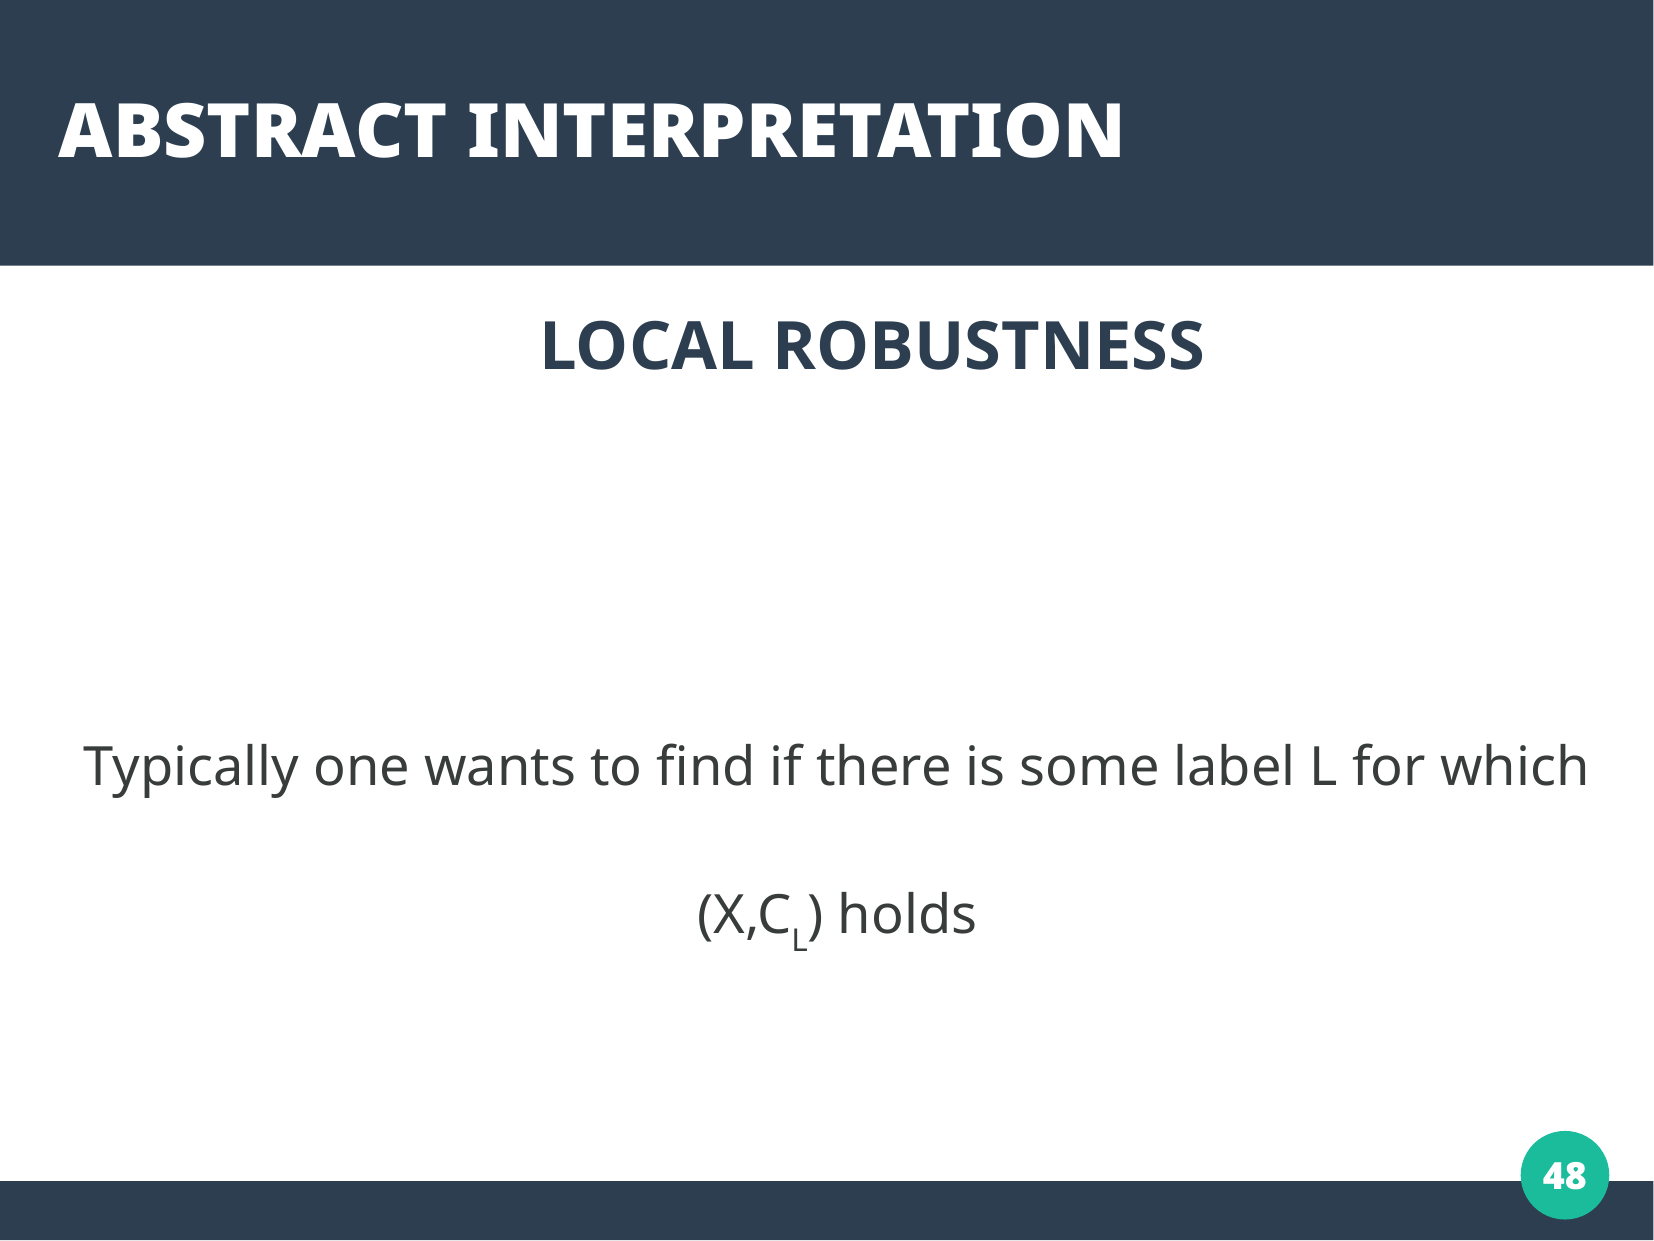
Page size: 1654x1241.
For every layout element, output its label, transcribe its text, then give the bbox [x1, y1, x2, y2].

title ABSTRACT INTERPRETATION [59, 49, 1595, 207]
list LOCAL ROBUSTNESS Typically one wants to find if there is some label L for which (X,CL) holds [69, 298, 1606, 1156]
